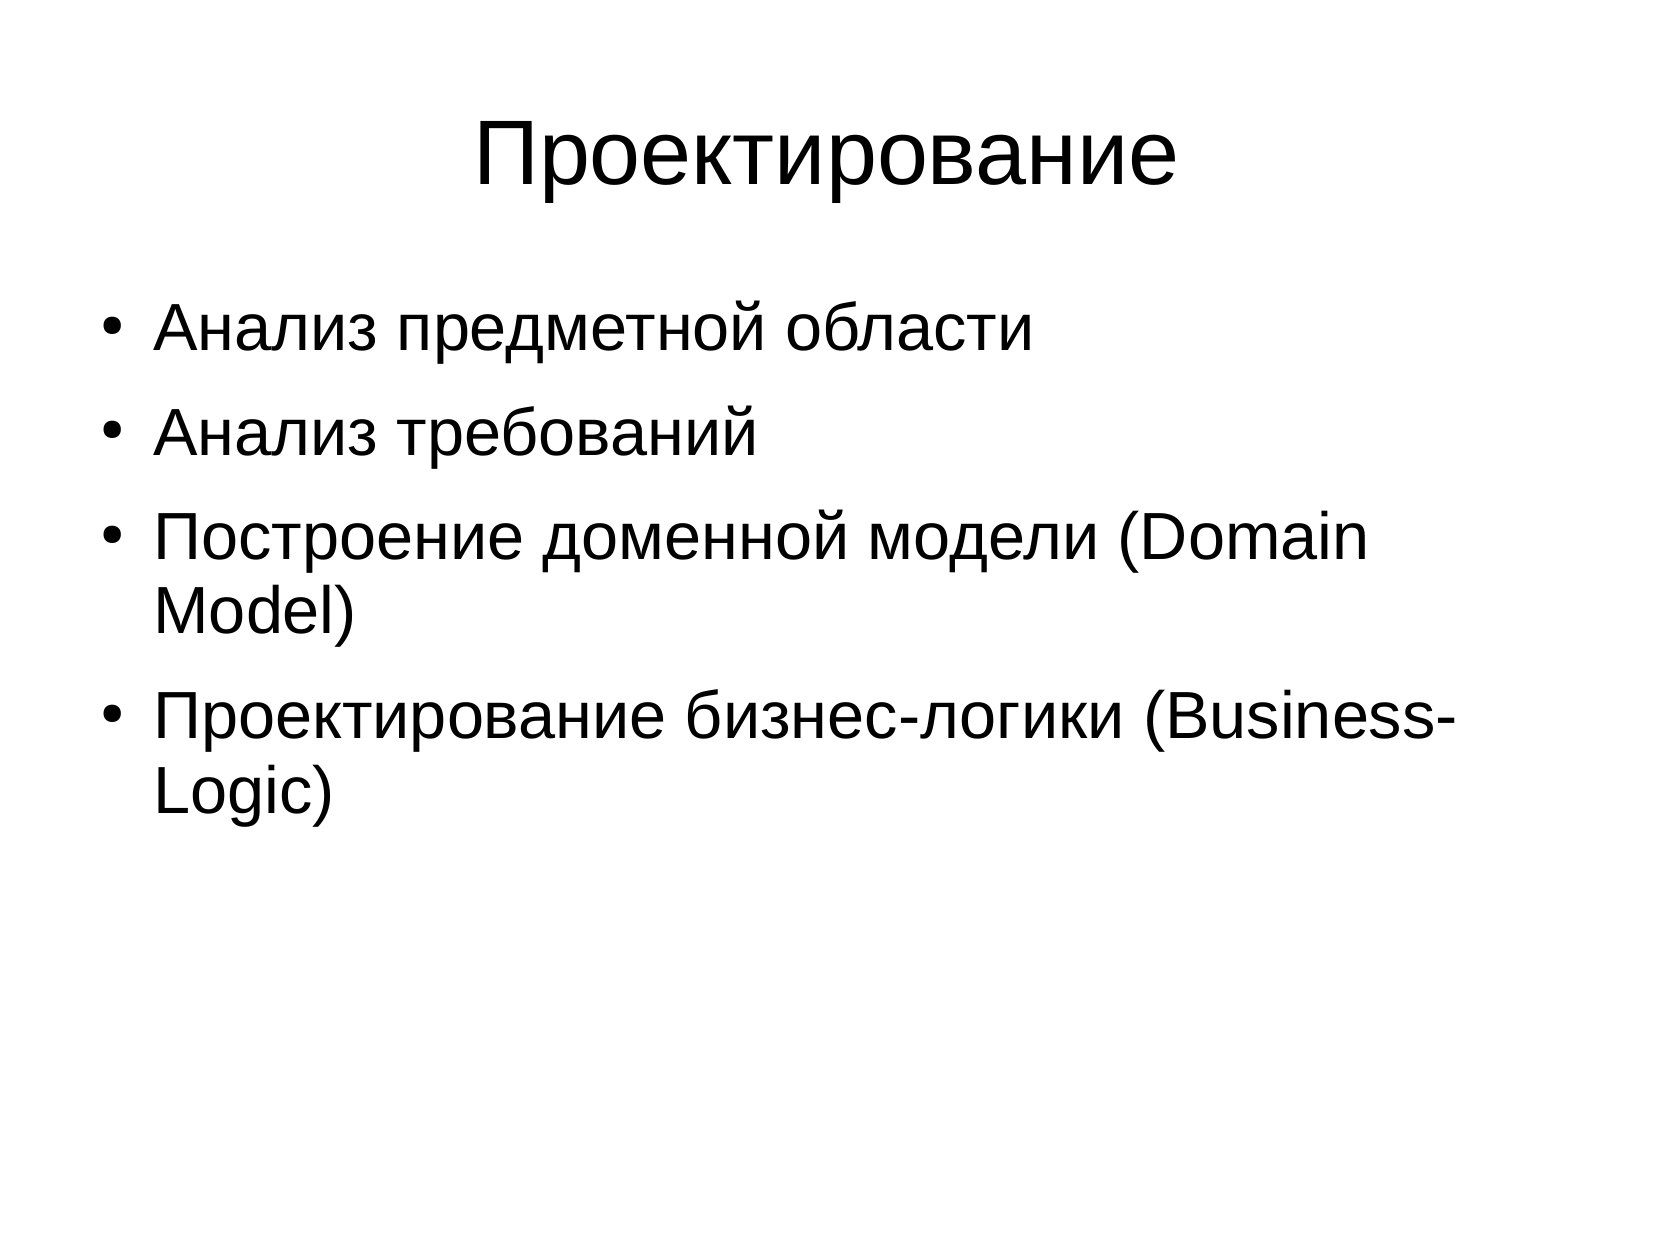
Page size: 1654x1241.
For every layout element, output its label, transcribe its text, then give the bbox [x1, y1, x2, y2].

title Проектирование [82, 49, 1571, 257]
list Анализ предметной области Анализ требований Построение доменной модели (Domain Model) Проектирование бизнес-логики (Business-Logic) [82, 290, 1571, 1010]
